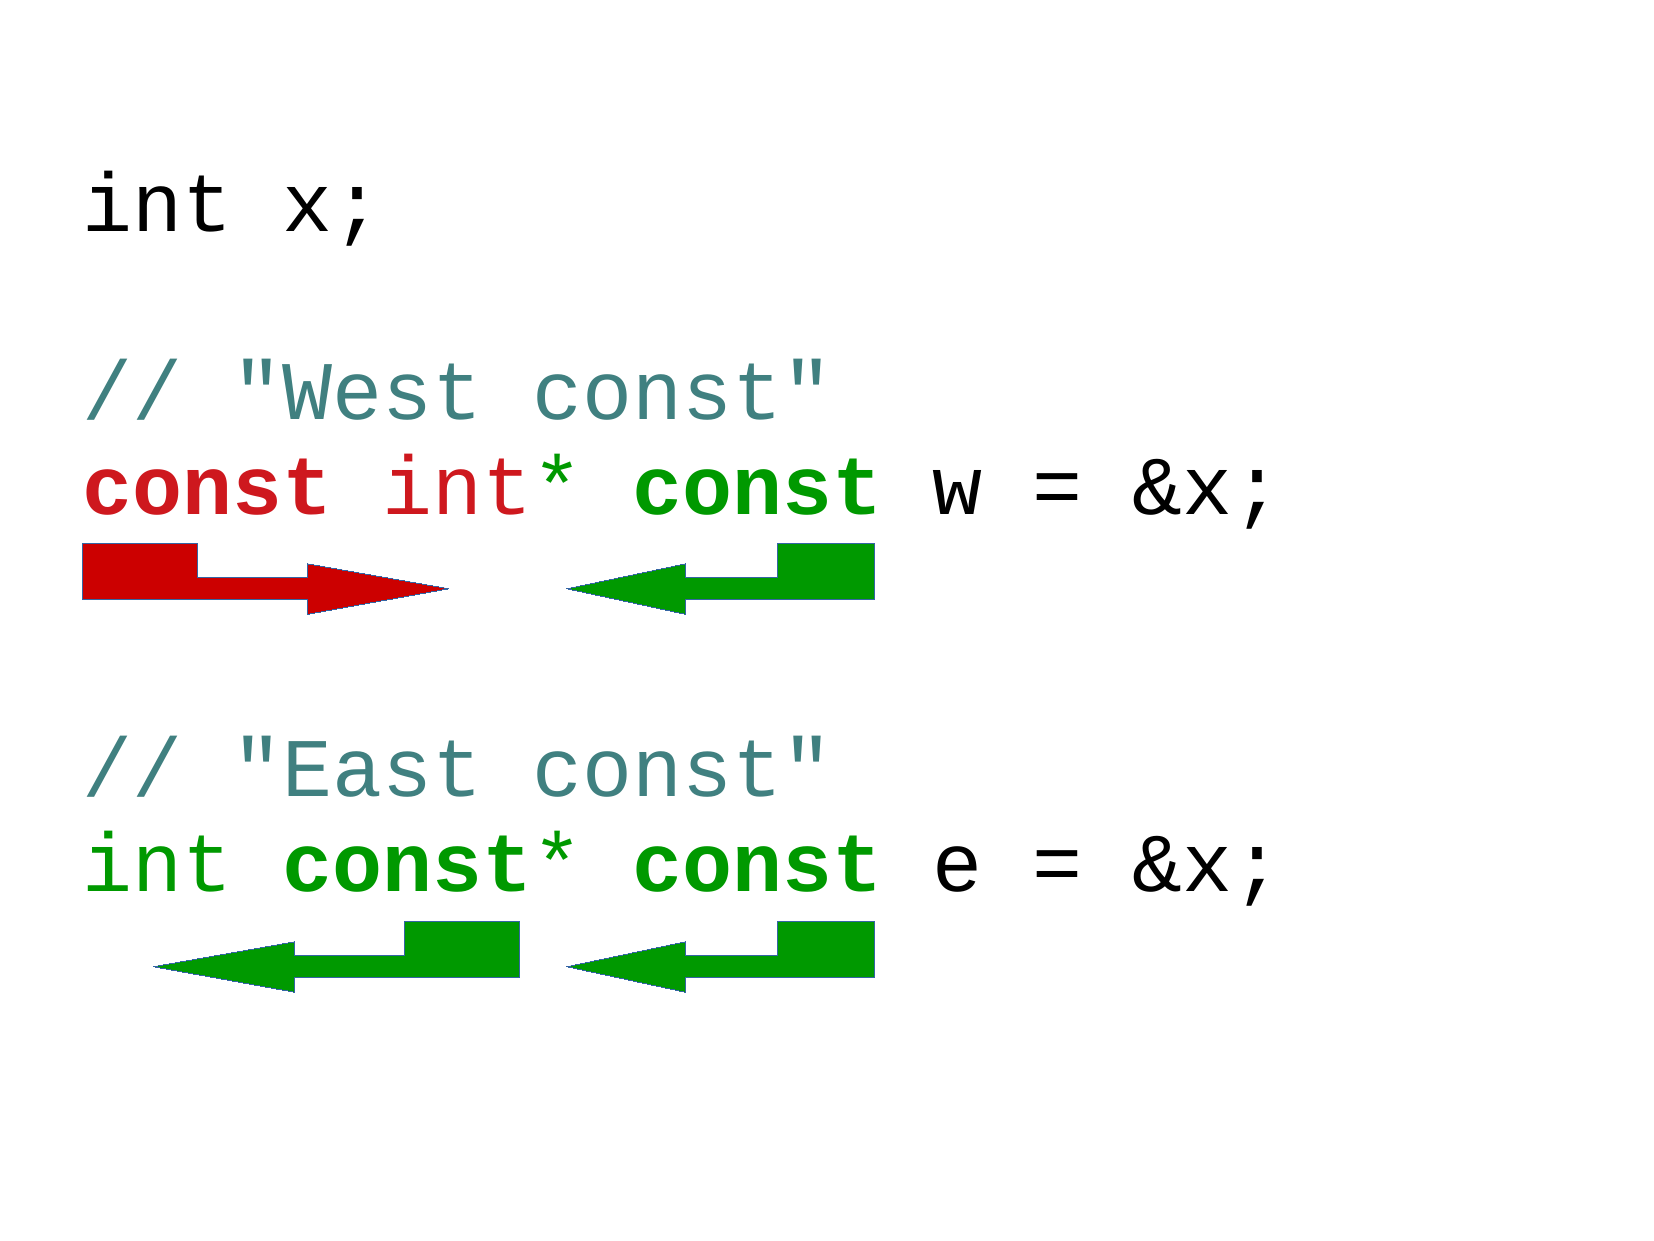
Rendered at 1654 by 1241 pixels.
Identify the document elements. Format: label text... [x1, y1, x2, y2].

text_box [82, 543, 449, 615]
text_box [566, 543, 875, 615]
text_box [566, 921, 875, 993]
subtitle int x; // "West const" const int* const w = &x; // "East const" int const* const e = &x; [82, 162, 1630, 1138]
text_box [153, 921, 520, 993]
